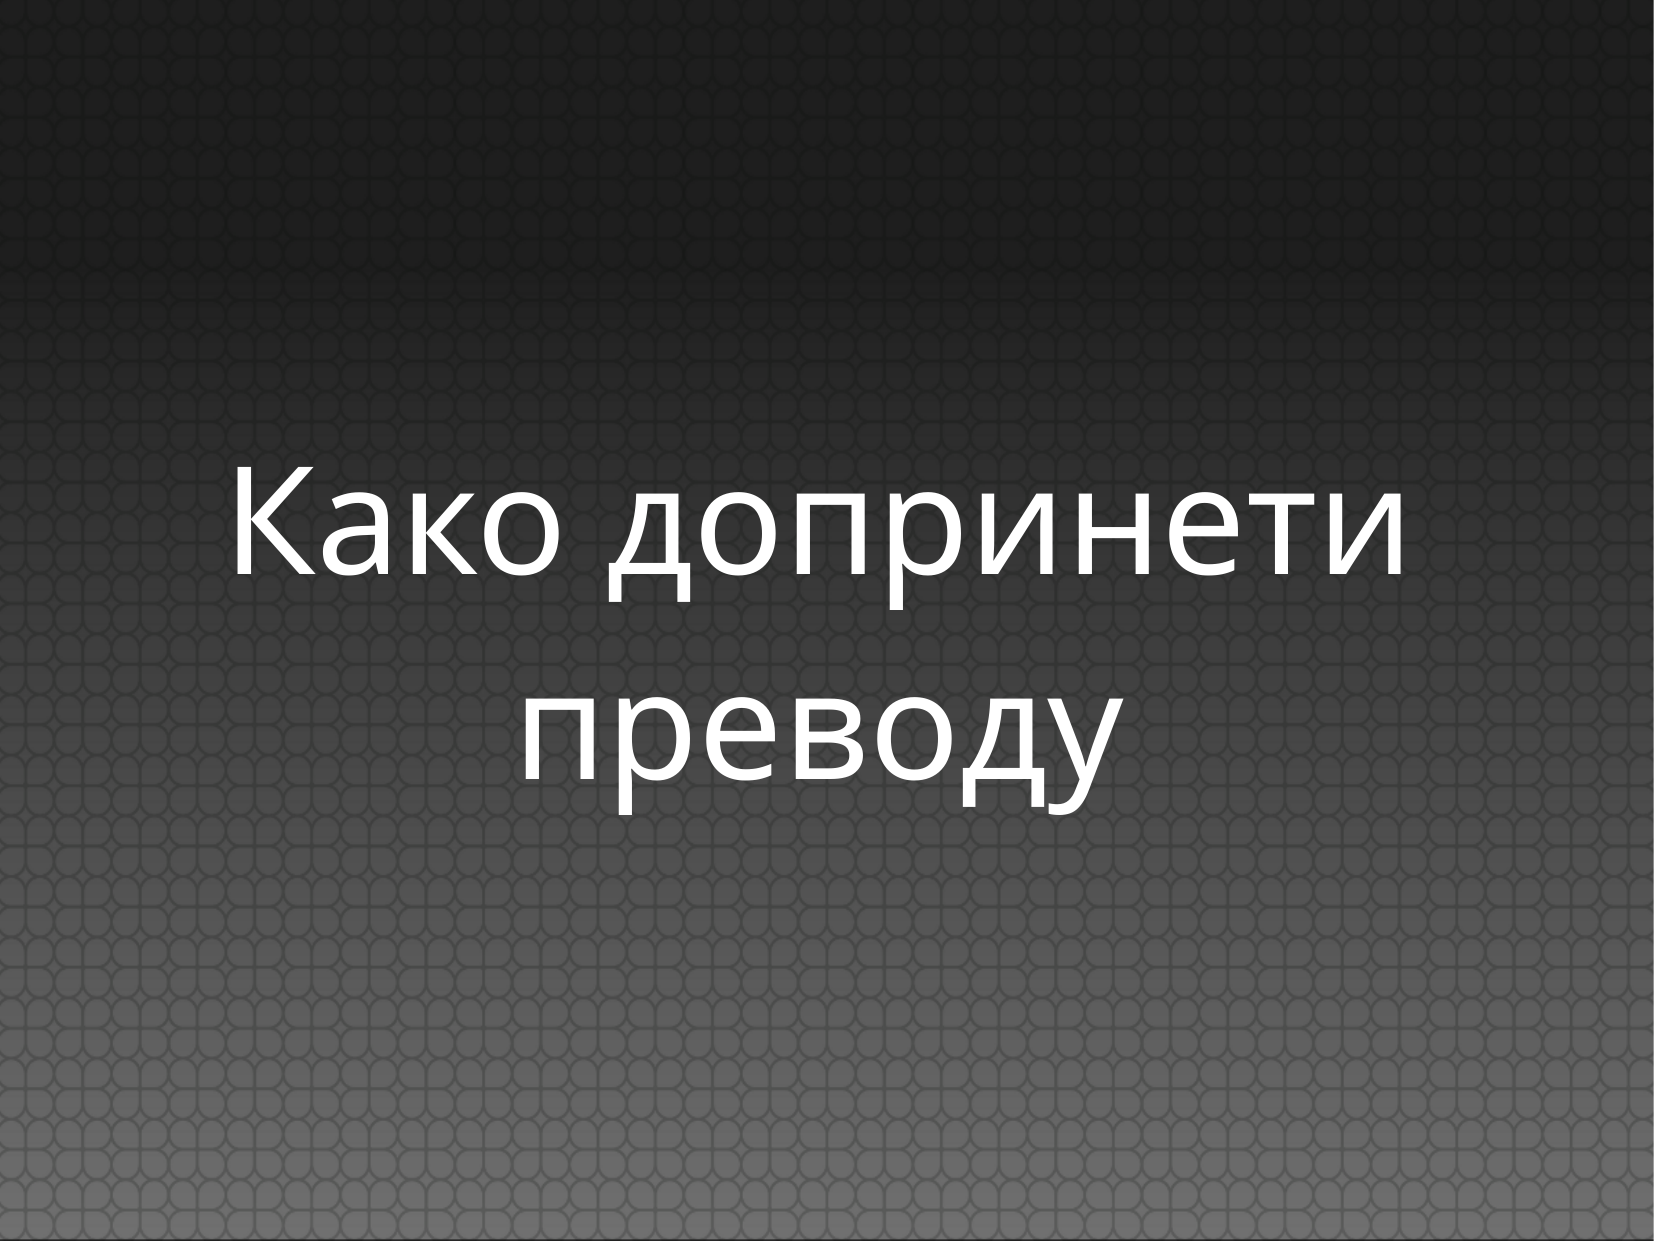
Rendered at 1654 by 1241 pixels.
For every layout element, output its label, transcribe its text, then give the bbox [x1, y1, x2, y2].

picture [0, 0, 1654, 1241]
title Како допринети преводу [75, 430, 1564, 808]
